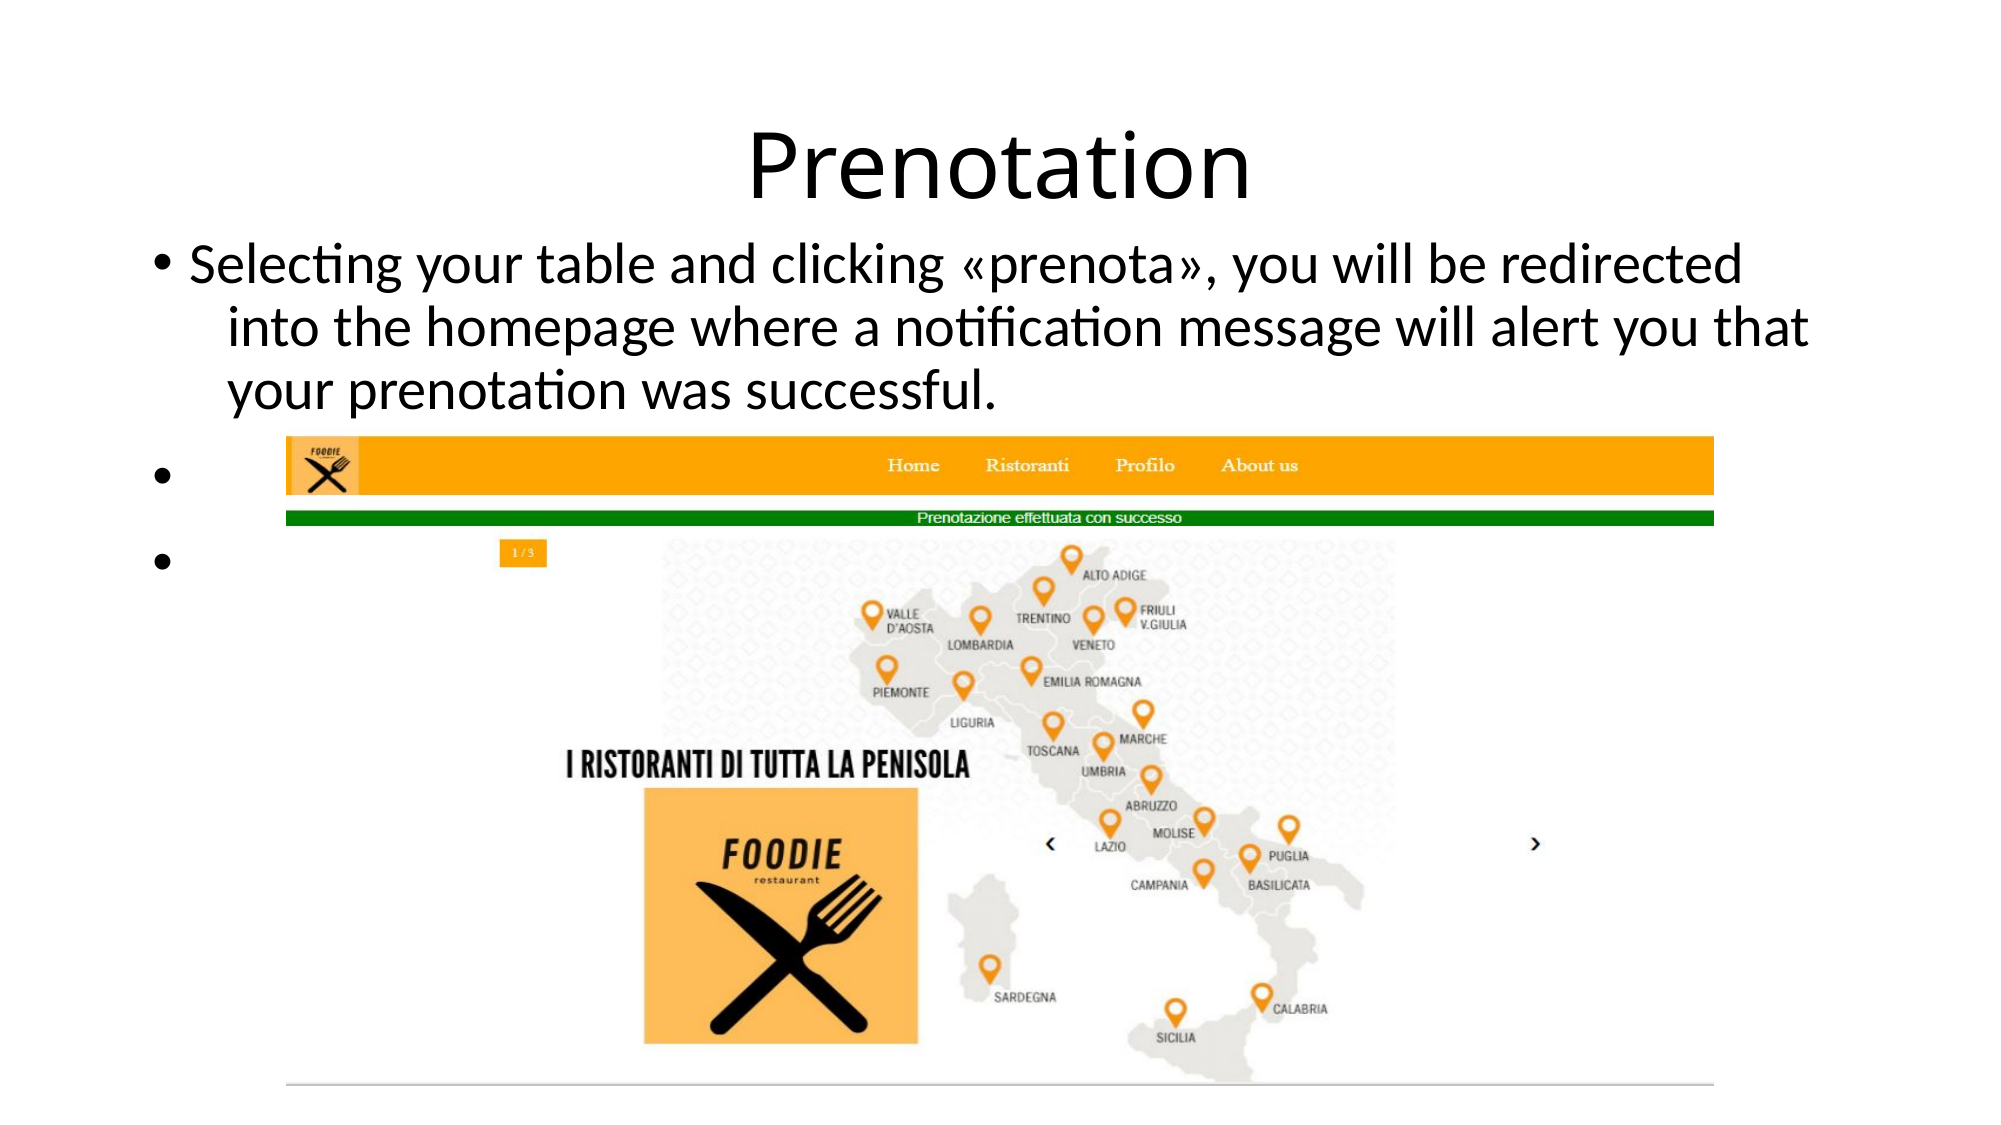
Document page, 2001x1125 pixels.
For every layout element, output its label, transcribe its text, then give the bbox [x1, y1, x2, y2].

list Selecting your table and clicking «prenota», you will be redirected into the homepage where a notification message will alert you that your prenotation was successful. [137, 226, 1863, 444]
title Prenotation [137, 59, 1863, 226]
picture [286, 427, 1714, 1086]
